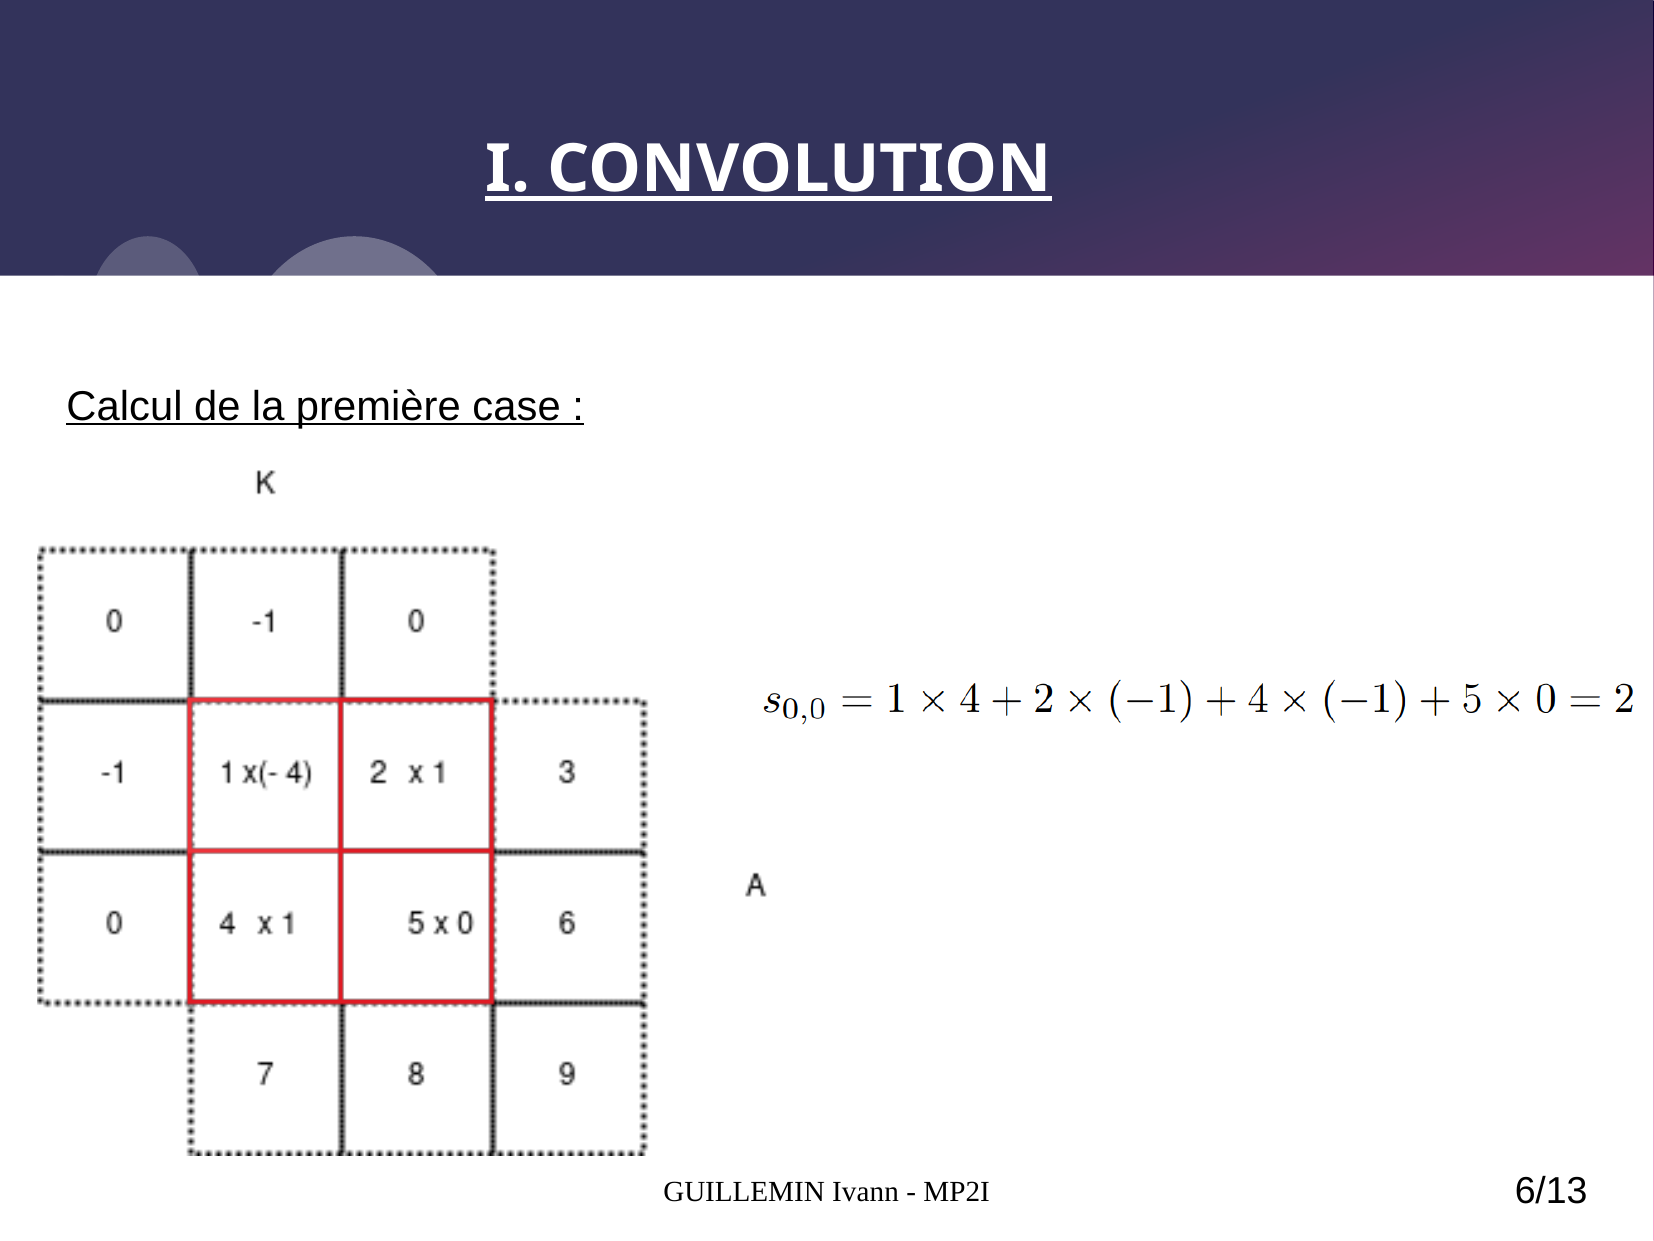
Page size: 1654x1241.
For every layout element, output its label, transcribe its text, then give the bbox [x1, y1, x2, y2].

text_box Calcul de la première case : [51, 375, 638, 449]
text_box 6/13 [1500, 1162, 1651, 1220]
text_box I. CONVOLUTION [300, 112, 1238, 195]
picture [37, 449, 1641, 1156]
